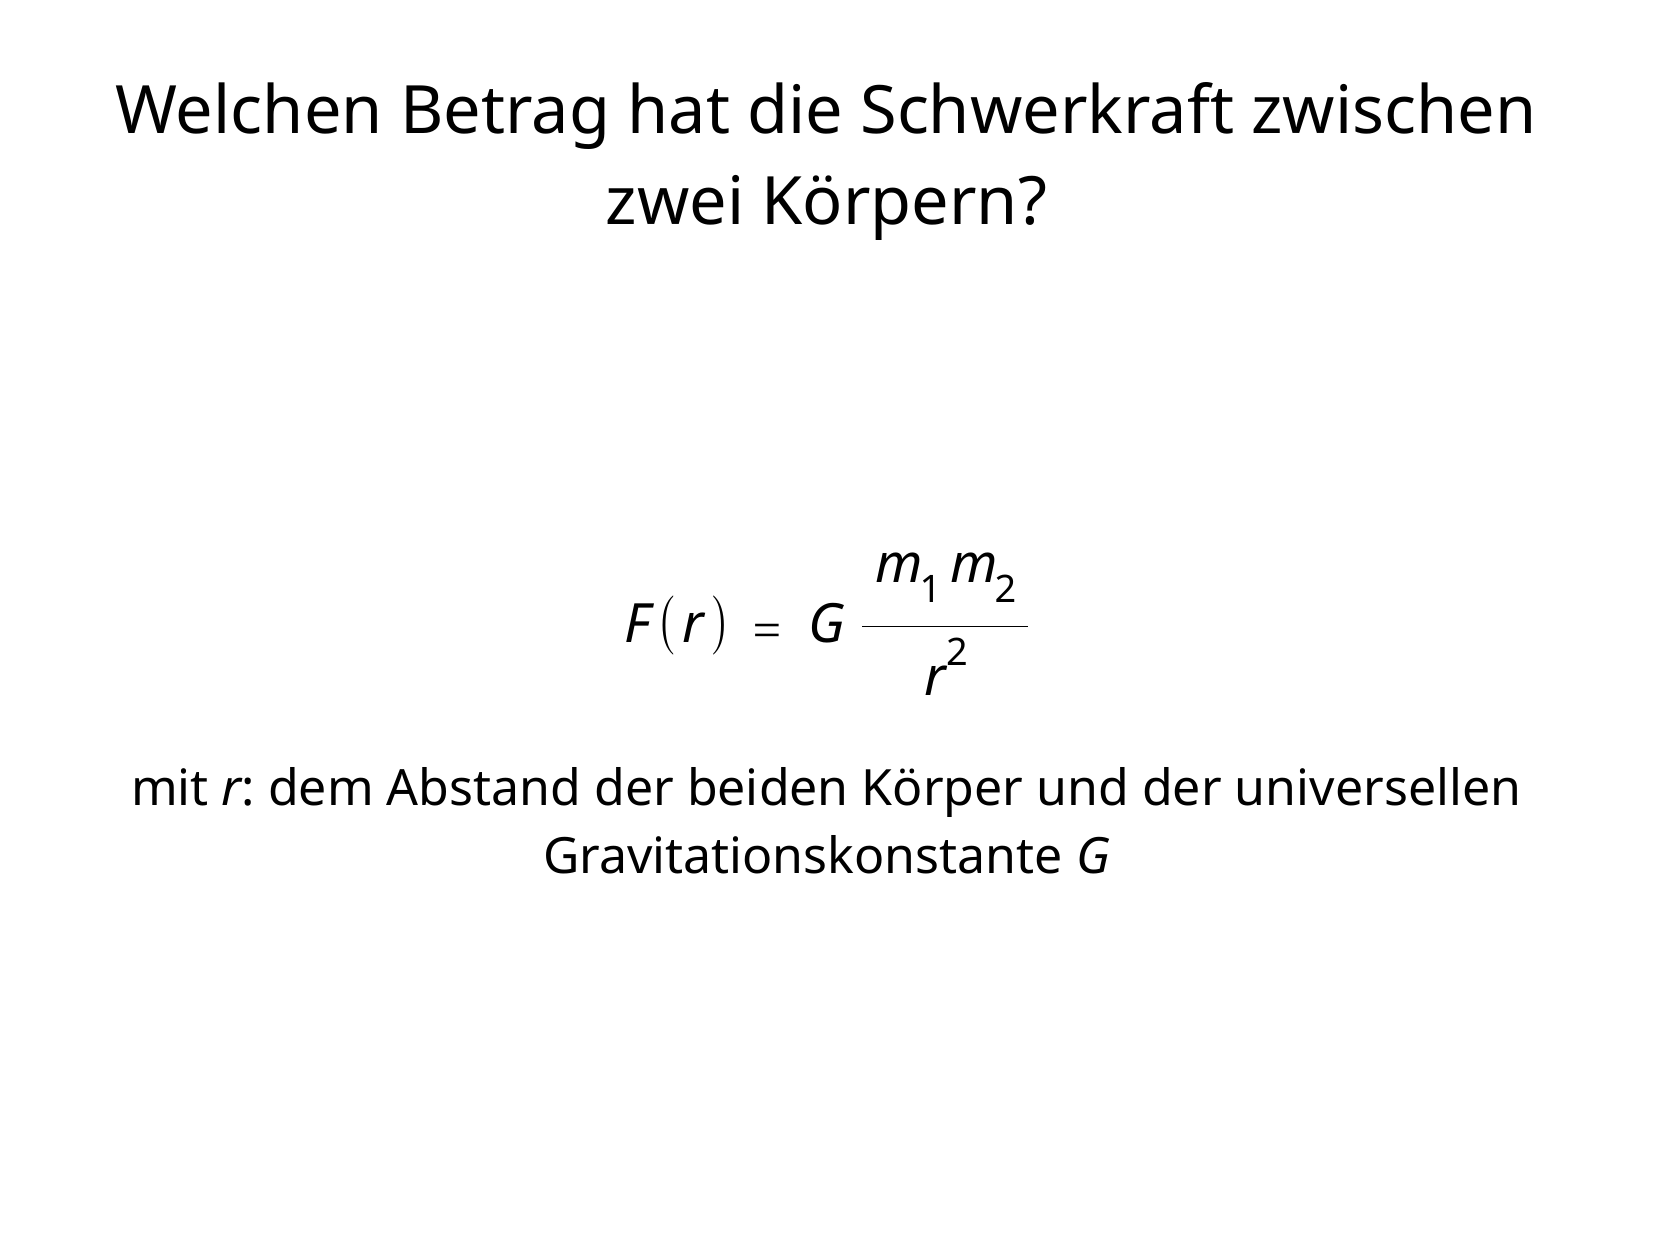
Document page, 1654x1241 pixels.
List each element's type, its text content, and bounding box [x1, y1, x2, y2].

subtitle mit r: dem Abstand der beiden Körper und der universellen Gravitationskonstante G [82, 290, 1571, 1010]
chart [617, 531, 1036, 710]
title Welchen Betrag hat die Schwerkraft zwischen zwei Körpern? [82, 49, 1571, 257]
